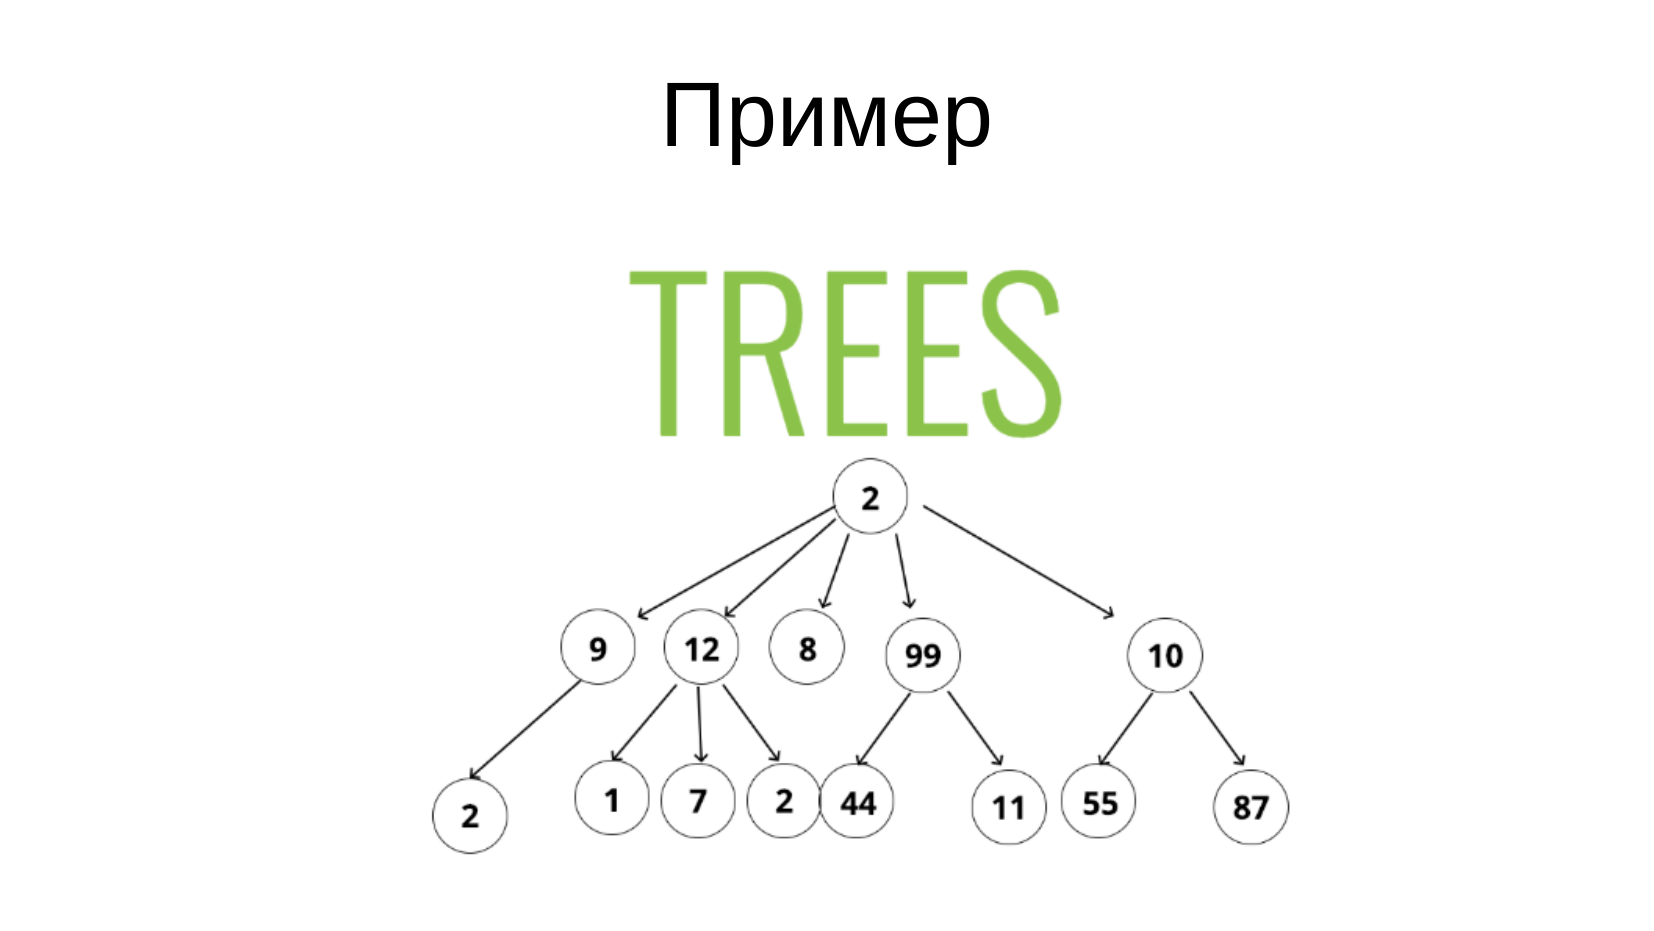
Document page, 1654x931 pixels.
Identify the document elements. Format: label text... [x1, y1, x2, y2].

picture [337, 200, 1396, 931]
title Пример [82, 37, 1571, 193]
